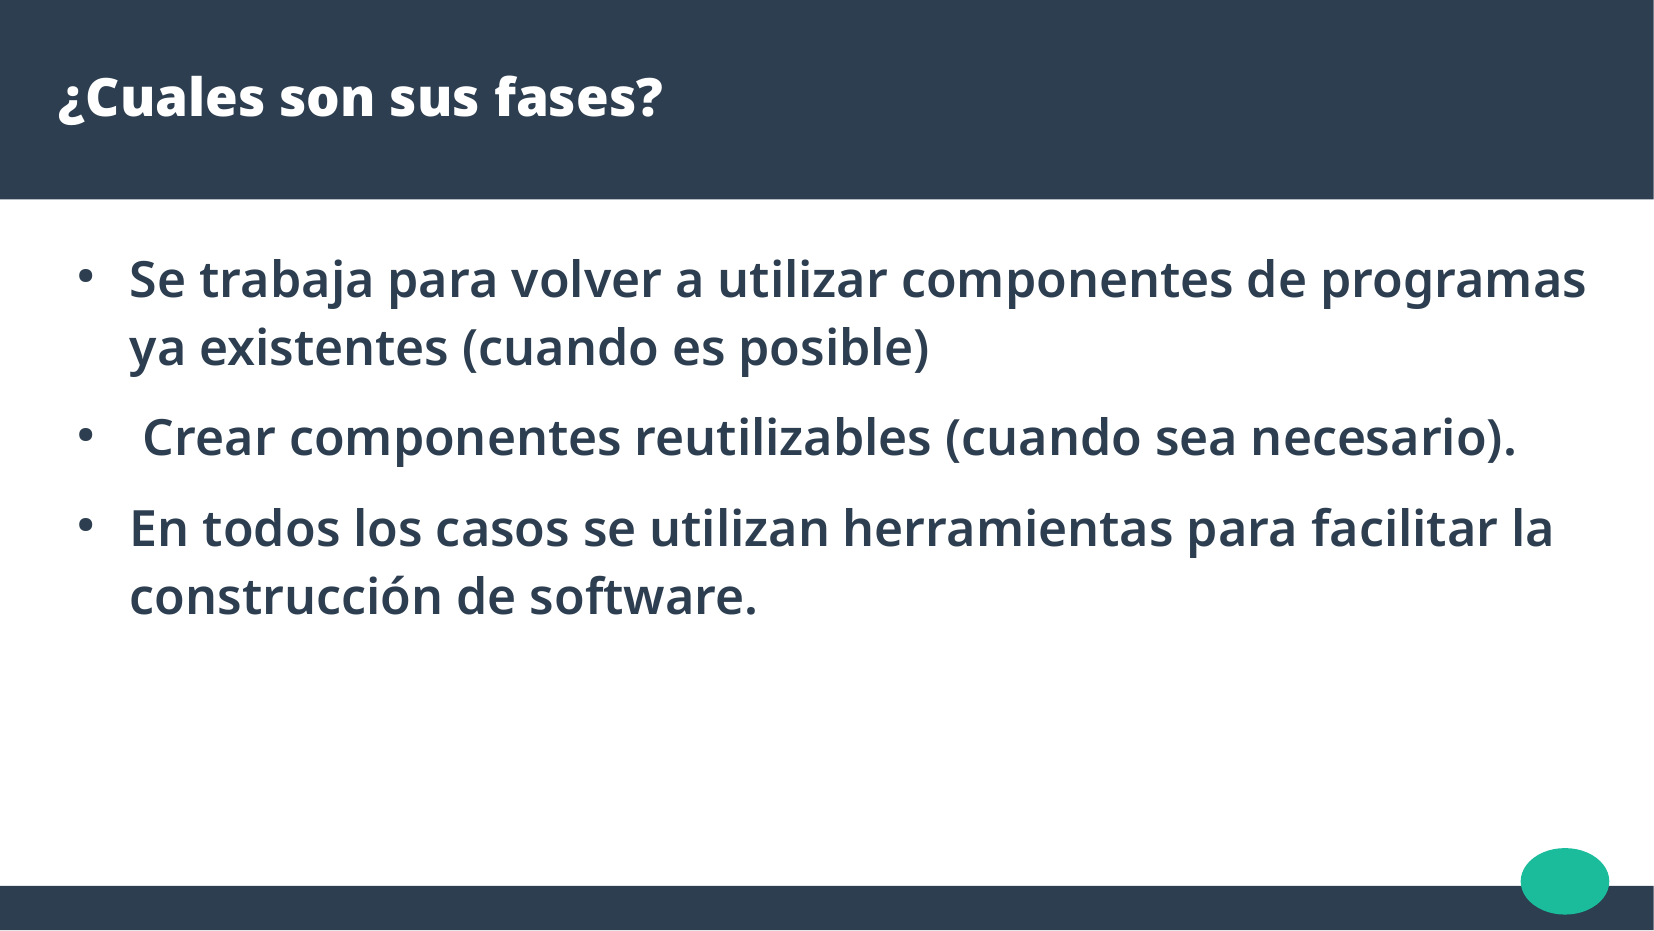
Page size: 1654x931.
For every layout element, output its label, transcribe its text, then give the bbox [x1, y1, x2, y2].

title ¿Cuales son sus fases? [59, 37, 1595, 156]
list Se trabaja para volver a utilizar componentes de programas ya existentes (cuando es posible) Crear componentes reutilizables (cuando sea necesario). En todos los casos se utilizan herramientas para facilitar la construcción de software. [59, 243, 1595, 864]
